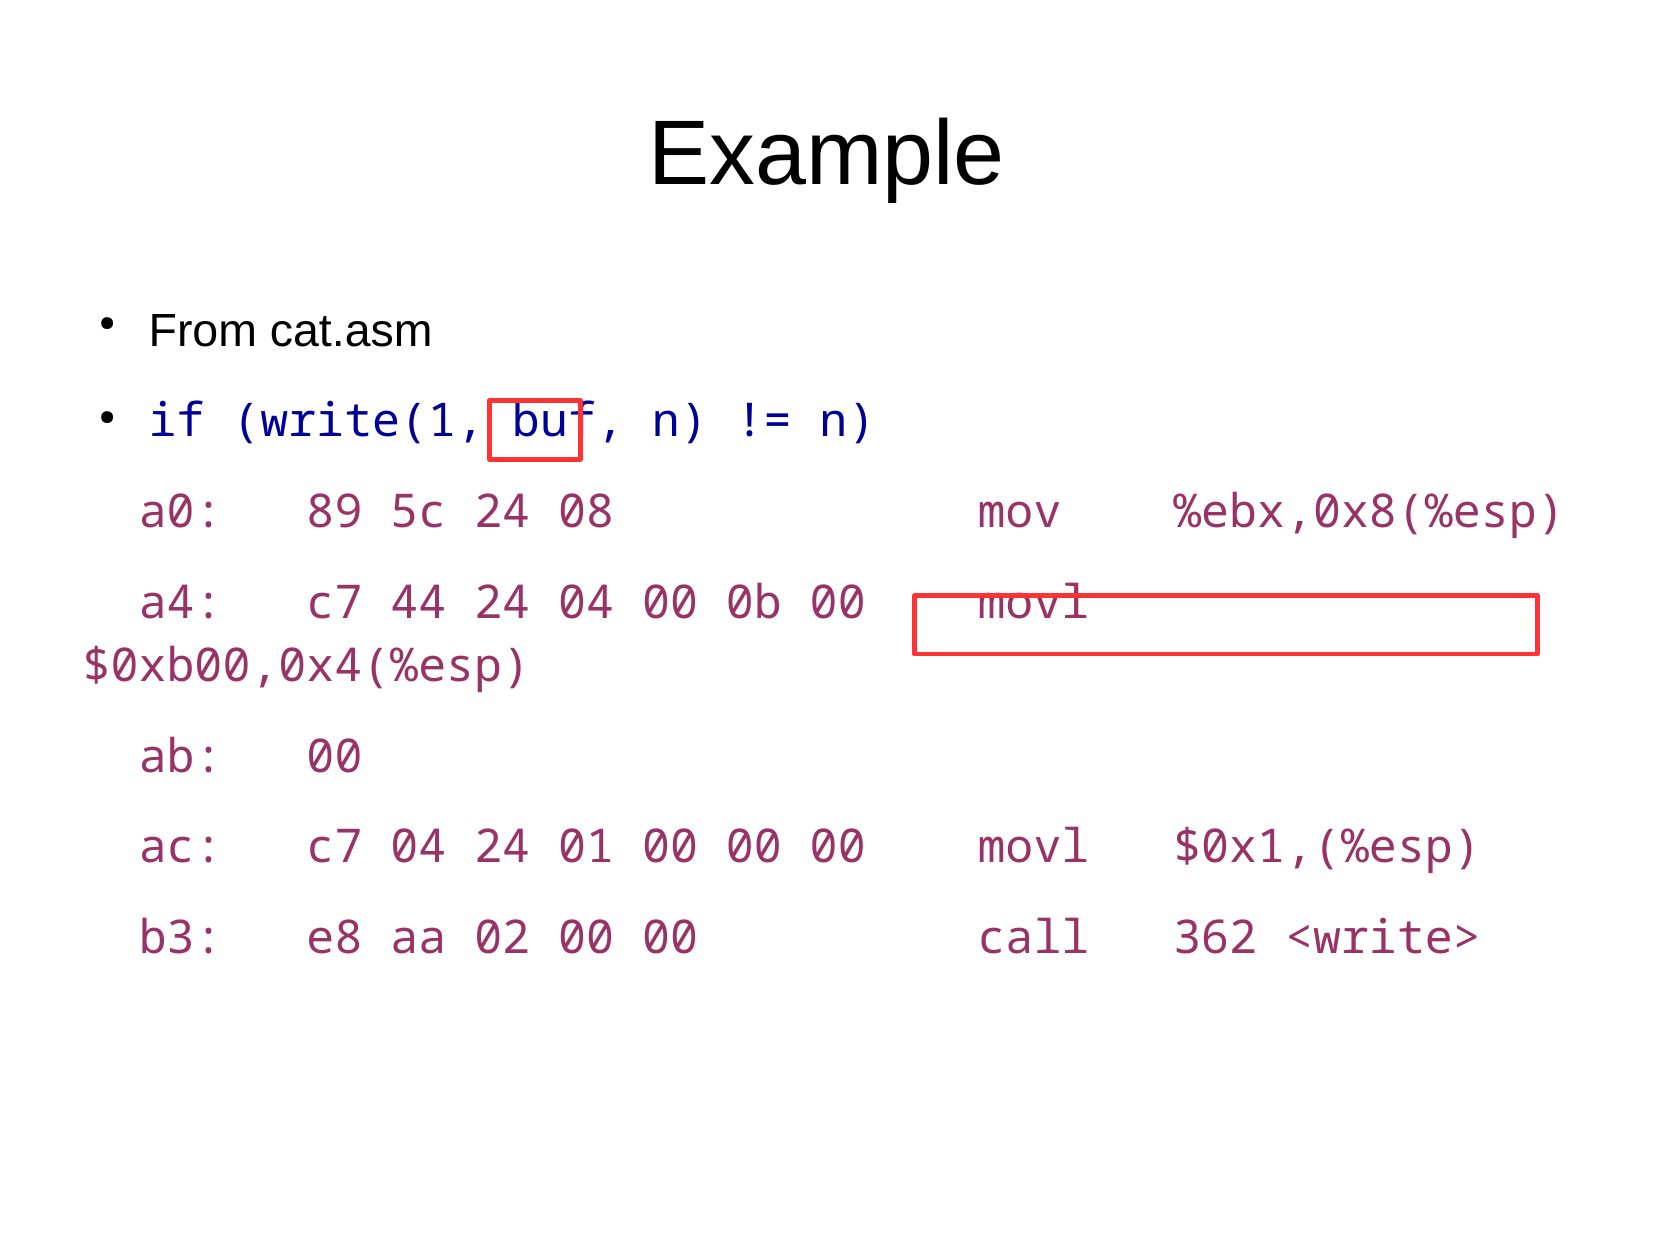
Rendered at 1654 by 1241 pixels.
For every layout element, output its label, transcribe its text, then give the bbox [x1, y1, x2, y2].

list From cat.asm if (write(1, buf, n) != n) a0: 89 5c 24 08 mov %ebx,0x8(%esp) a4: c7 44 24 04 00 0b 00 movl $0xb00,0x4(%esp) ab: 00 ac: c7 04 24 01 00 00 00 movl $0x1,(%esp) b3: e8 aa 02 00 00 call 362 <write> [82, 290, 1571, 1010]
title Example [82, 49, 1571, 257]
